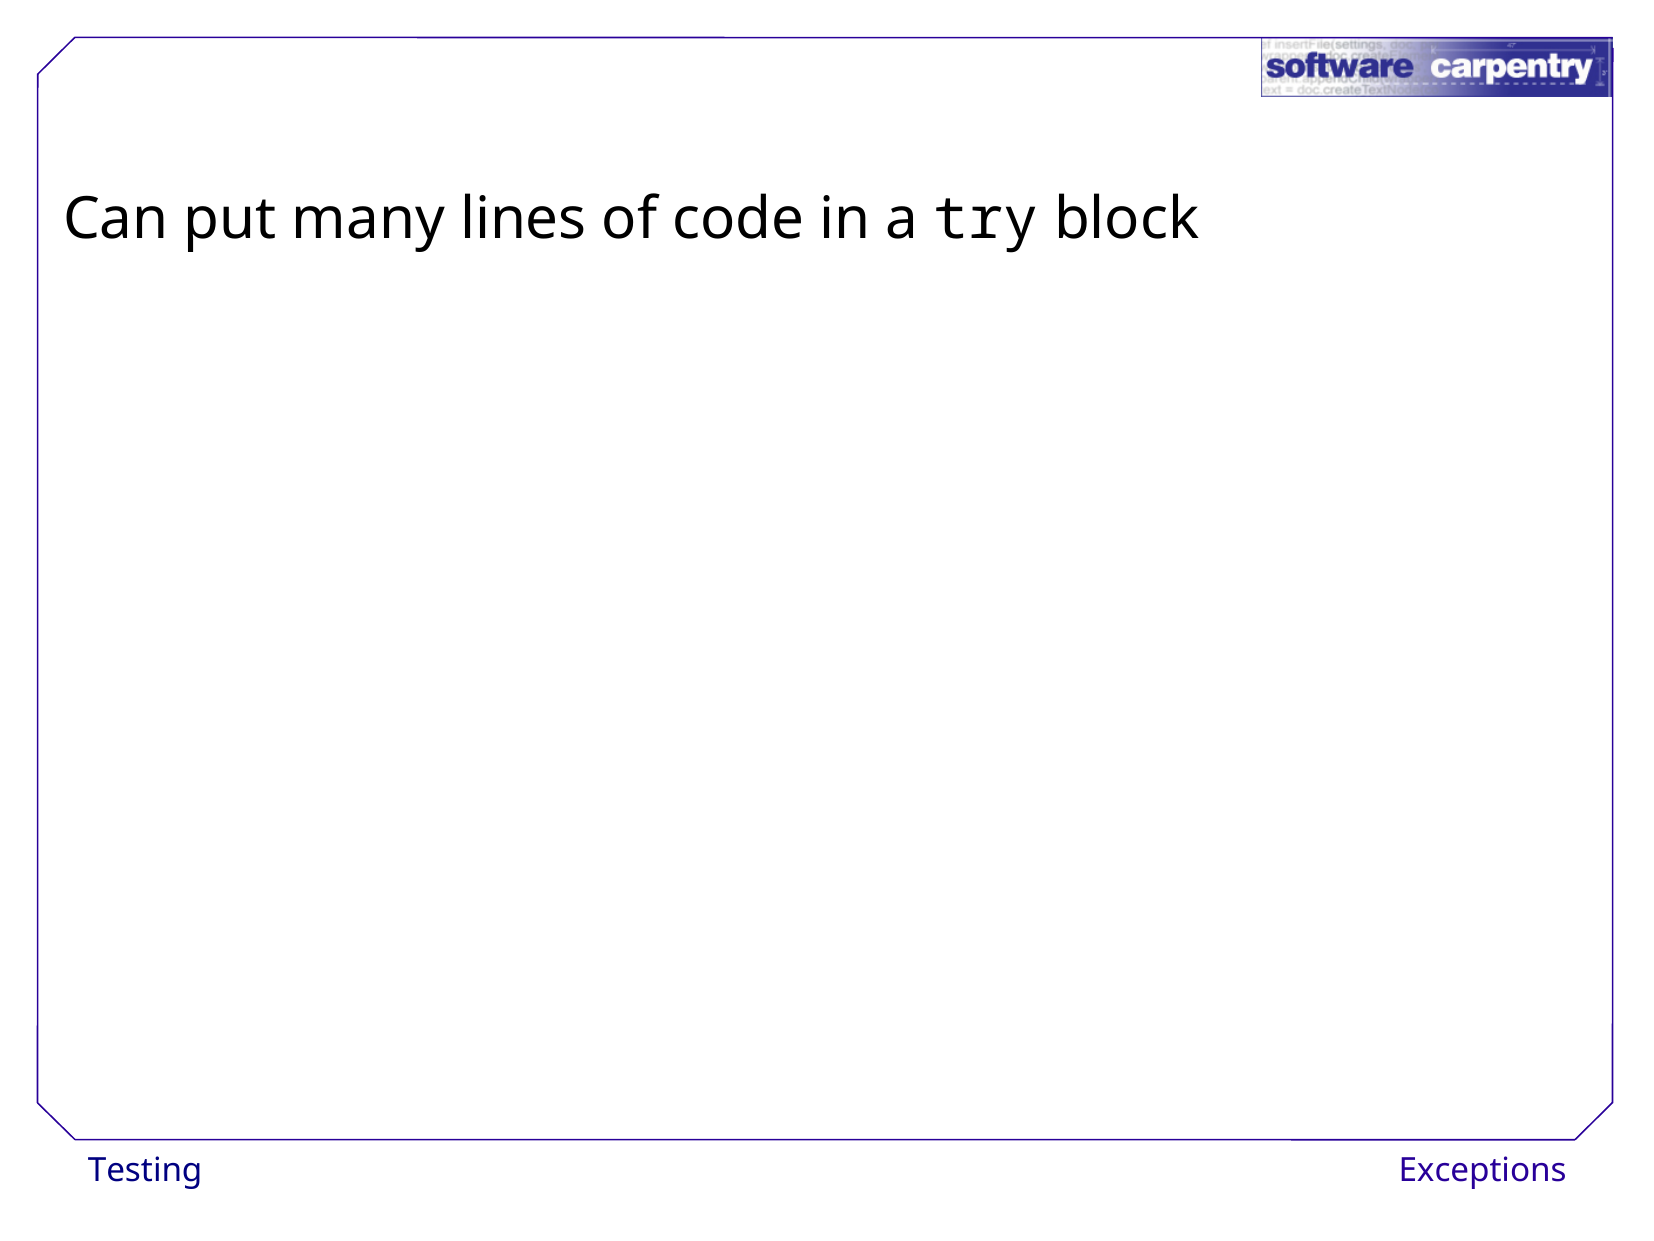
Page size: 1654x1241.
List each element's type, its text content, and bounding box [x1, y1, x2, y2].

text_box Can put many lines of code in a try block [48, 138, 1365, 259]
picture [1261, 39, 1613, 97]
